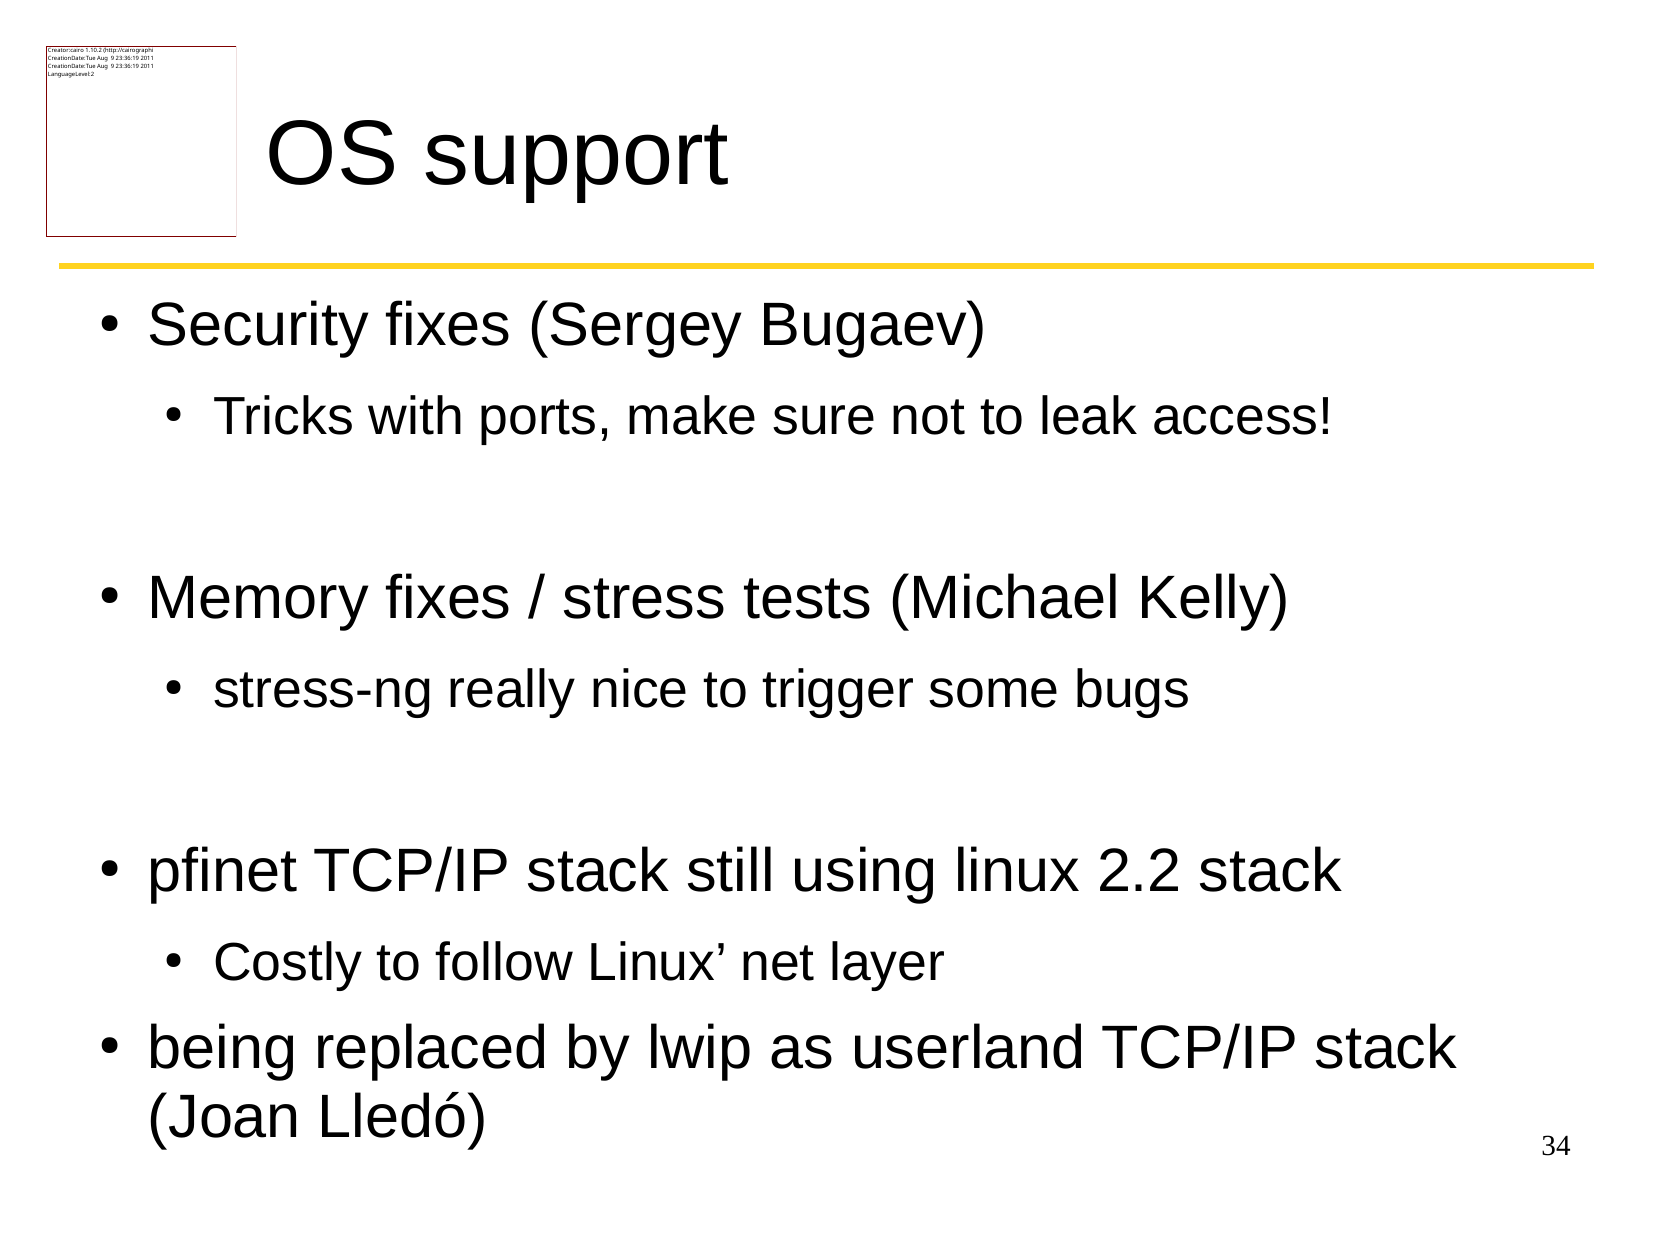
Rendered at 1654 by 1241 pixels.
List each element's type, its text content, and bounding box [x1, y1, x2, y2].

title OS support [265, 49, 1571, 257]
list Security fixes (Sergey Bugaev) Tricks with ports, make sure not to leak access! Memory fixes / stress tests (Michael Kelly) stress-ng really nice to trigger some bugs pfinet TCP/IP stack still using linux 2.2 stack Costly to follow Linux’ net layer being replaced by lwip as userland TCP/IP stack (Joan Lledó) [82, 290, 1571, 1152]
